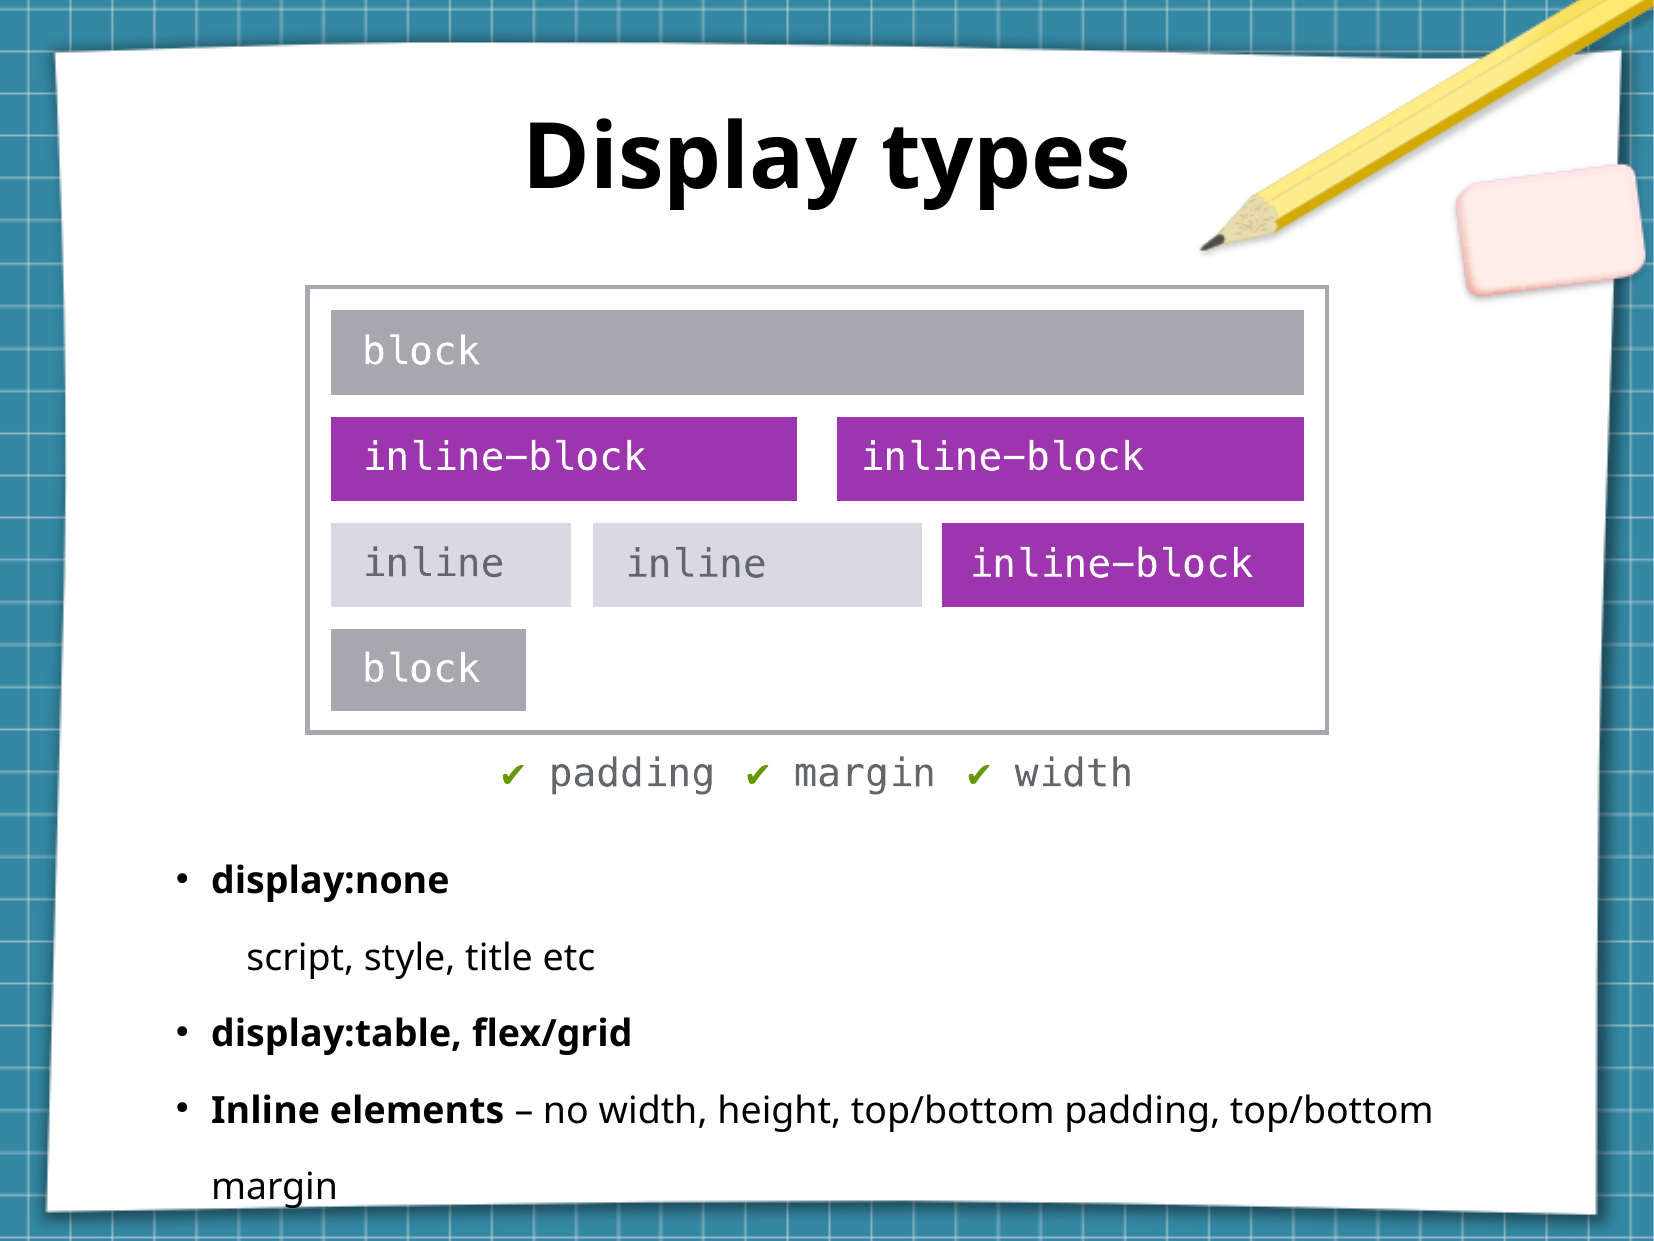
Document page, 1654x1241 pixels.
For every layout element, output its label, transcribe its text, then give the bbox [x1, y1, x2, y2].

title Display types [82, 49, 1571, 257]
text_box display:none script, style, title etc display:table, flex/grid Inline elements – no width, height, top/bottom padding, top/bottom margin a, span, img, strong Inline-block - button, input [160, 820, 1536, 1174]
picture [0, 0, 1654, 1241]
